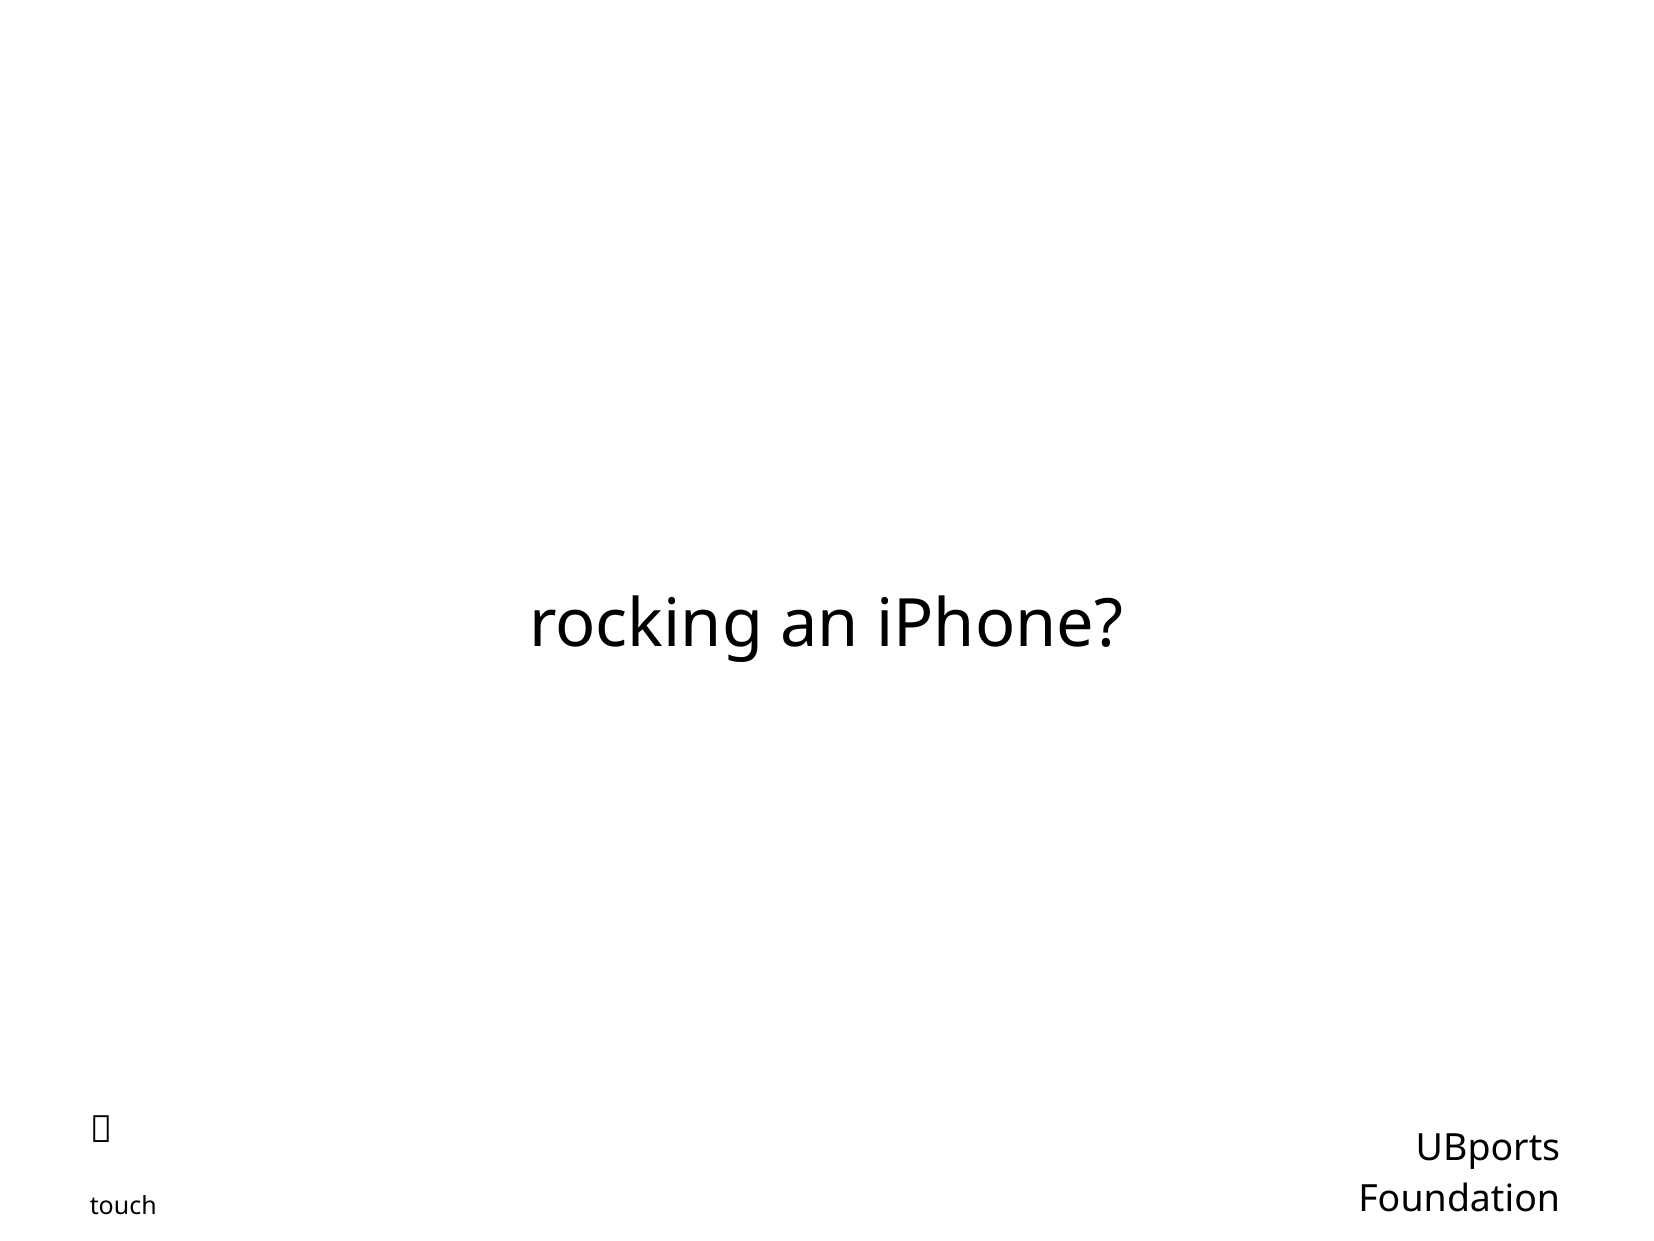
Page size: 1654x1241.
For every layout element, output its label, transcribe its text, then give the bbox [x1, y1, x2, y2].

subtitle rocking an iPhone? [82, 569, 1571, 671]
